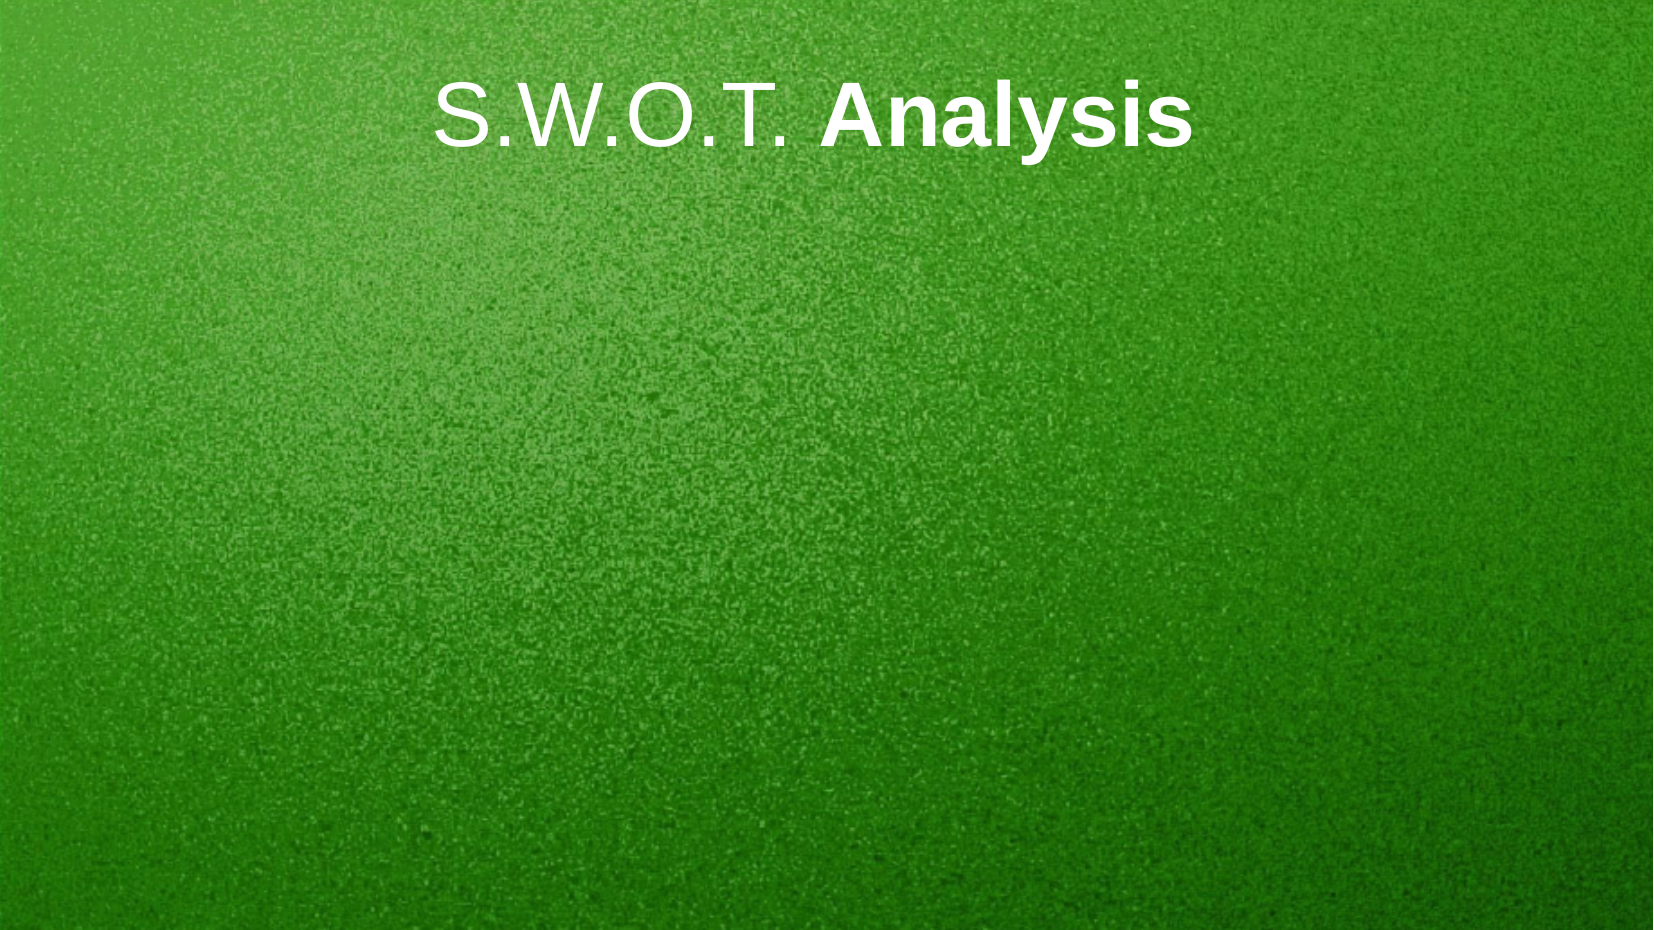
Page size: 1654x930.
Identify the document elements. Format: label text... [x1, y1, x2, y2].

title S.W.O.T. Analysis [82, 37, 1571, 193]
picture [0, 0, 1653, 930]
